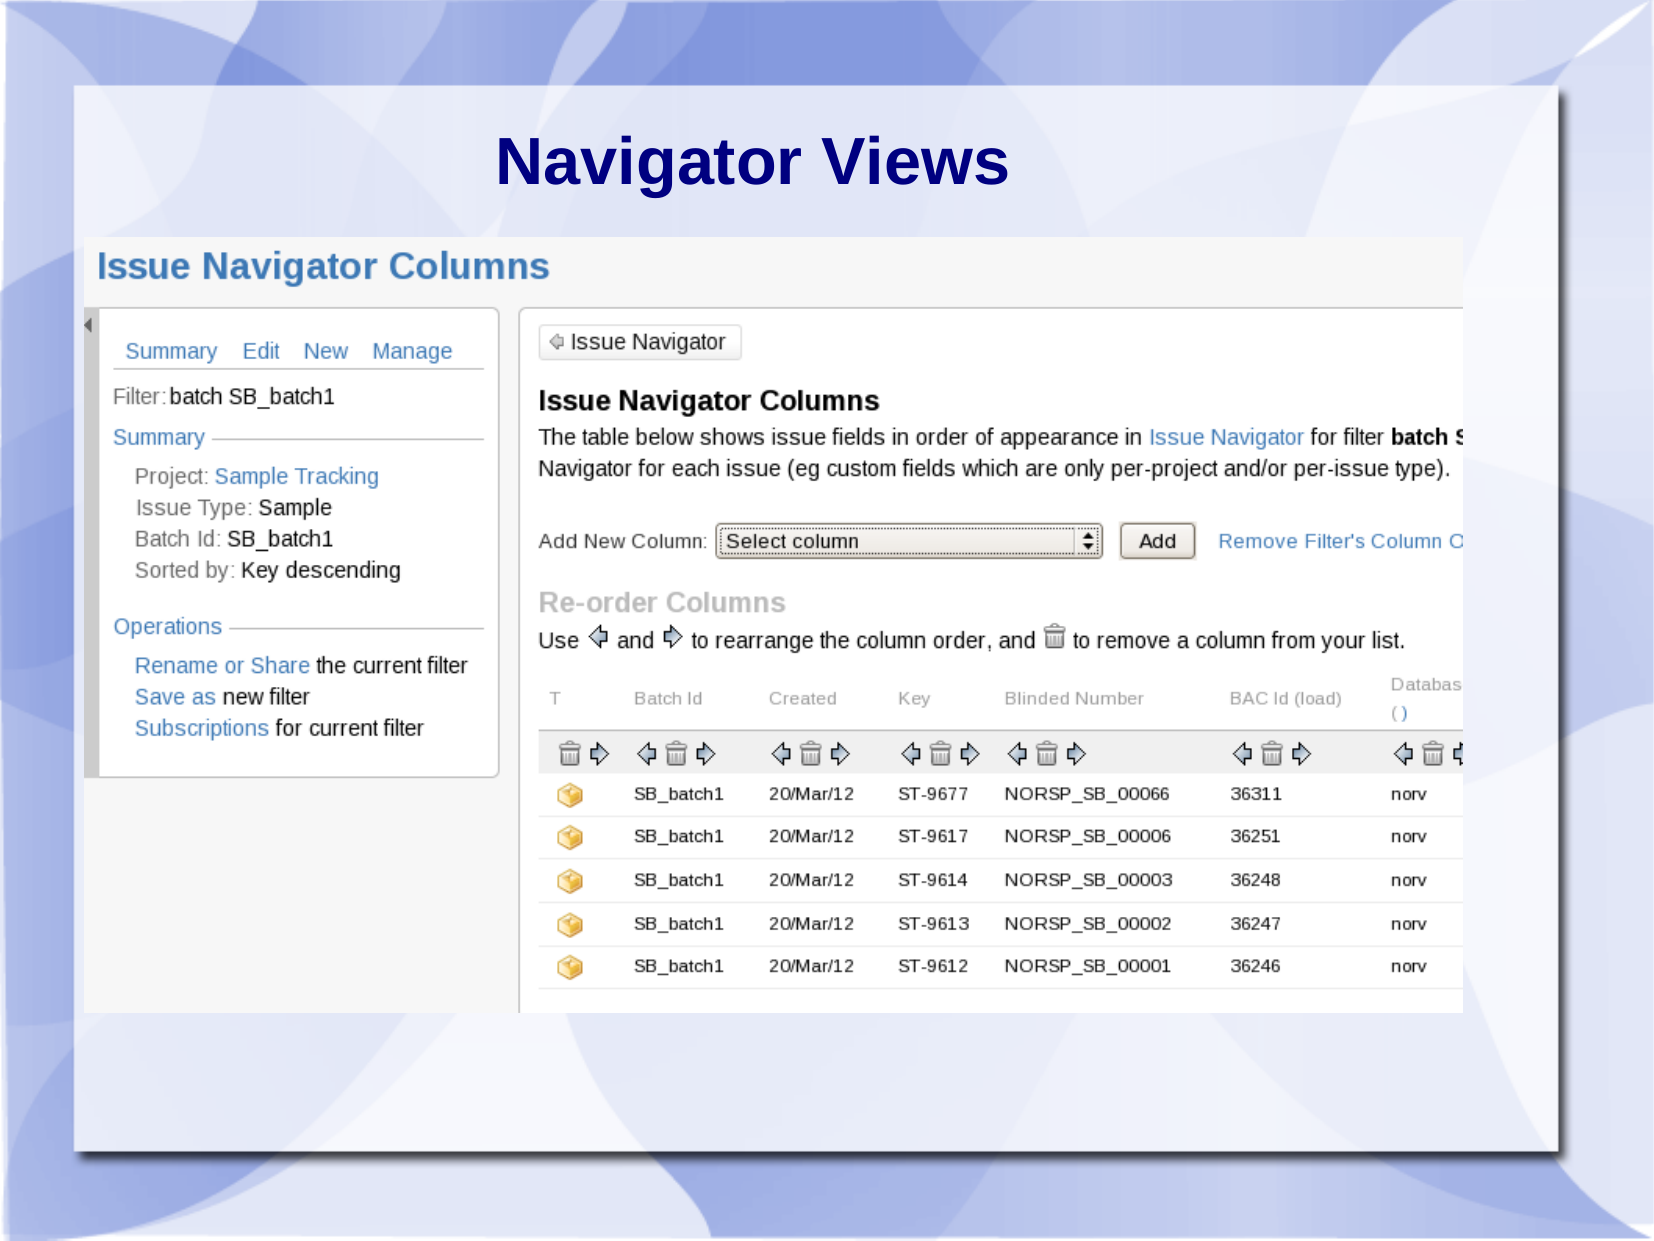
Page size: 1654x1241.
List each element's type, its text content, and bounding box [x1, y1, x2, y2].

list Navigator Views [424, 124, 1088, 237]
picture [0, 0, 1654, 1241]
